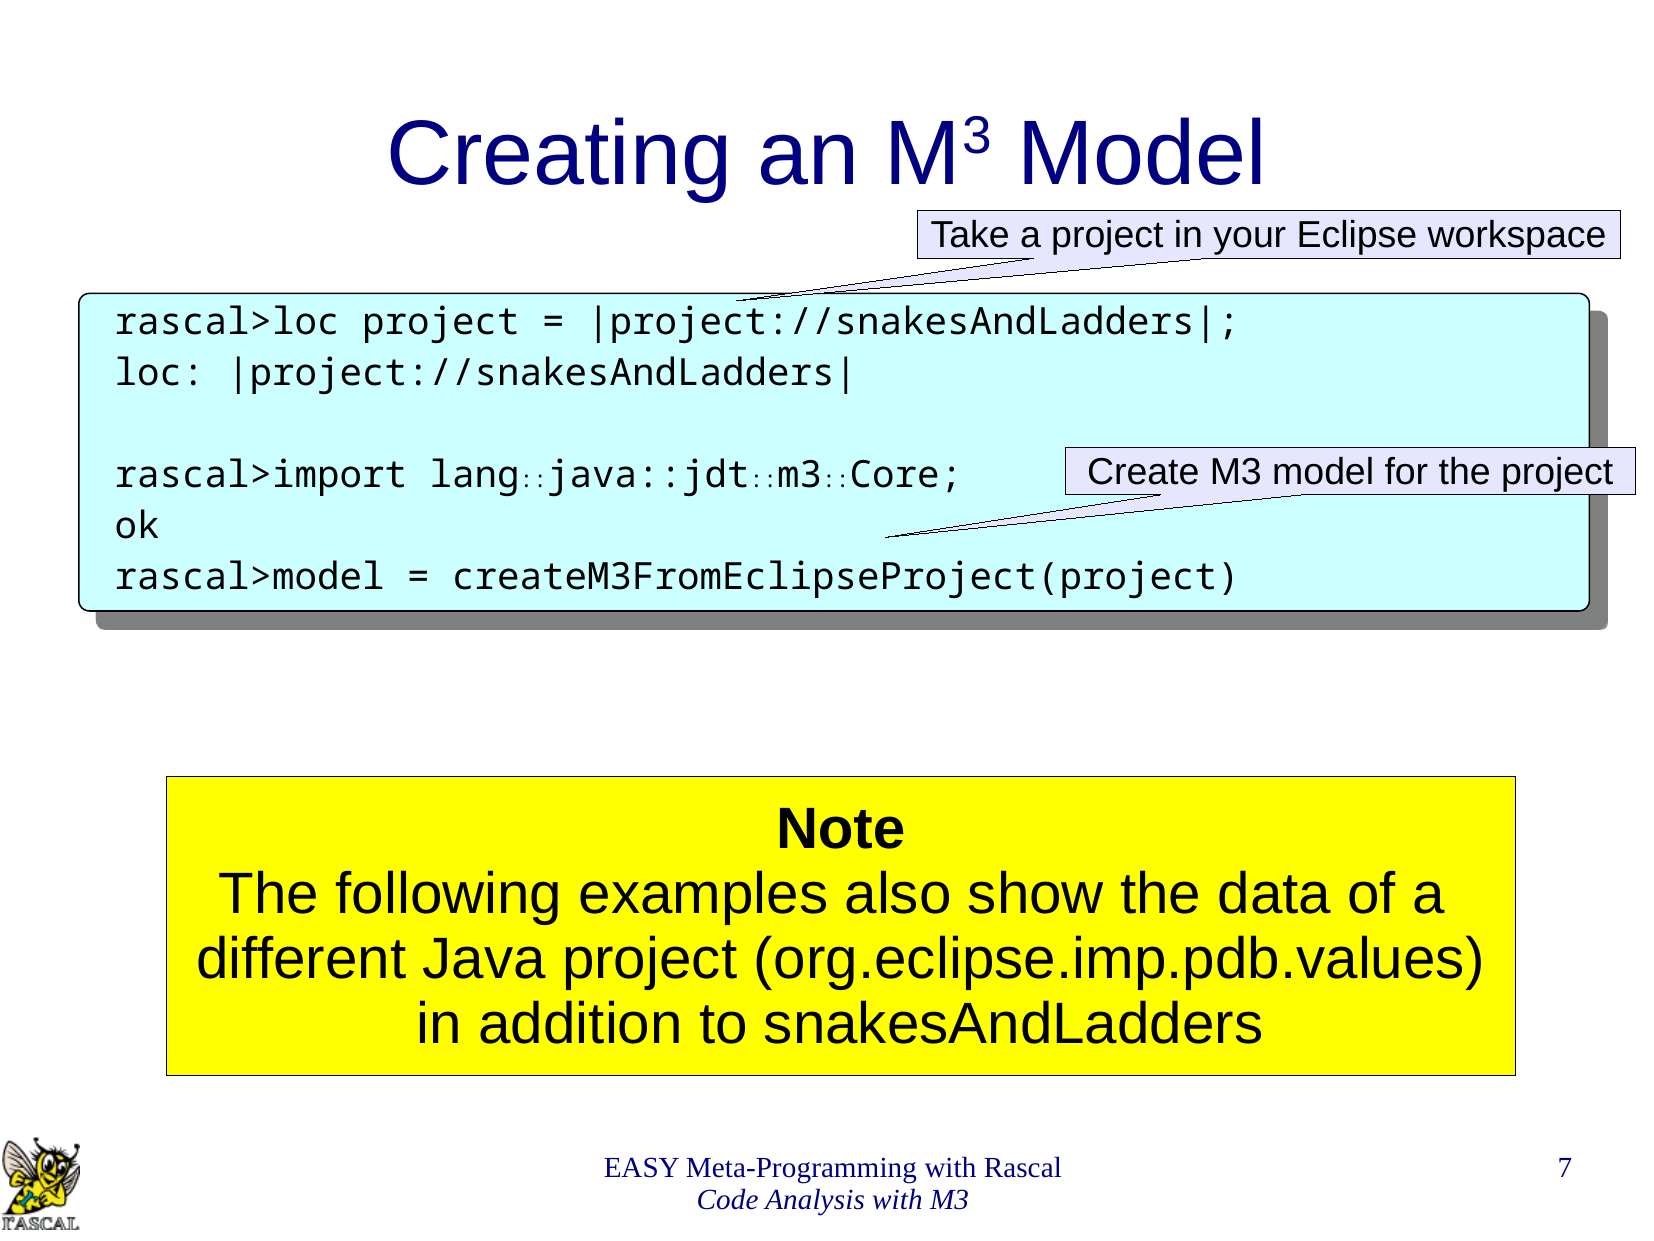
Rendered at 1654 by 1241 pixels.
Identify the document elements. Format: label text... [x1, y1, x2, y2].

text_box [78, 293, 99, 611]
text_box rascal>loc project = |project://snakesAndLadders|; loc: |project://snakesAndLadders| rascal>import lang::java::jdt::m3::Core; ok rascal>model = createM3FromEclipseProject(project) [99, 286, 1654, 1241]
picture [1, 1137, 80, 1230]
text_box Note The following examples also show the data of a different Java project (org.eclipse.imp.pdb.values) in addition to snakesAndLadders [166, 776, 1516, 1076]
text_box Take a project in your Eclipse workspace [736, 210, 1621, 301]
text_box Create M3 model for the project [885, 447, 1636, 538]
title Creating an M3 Model [82, 49, 1571, 257]
